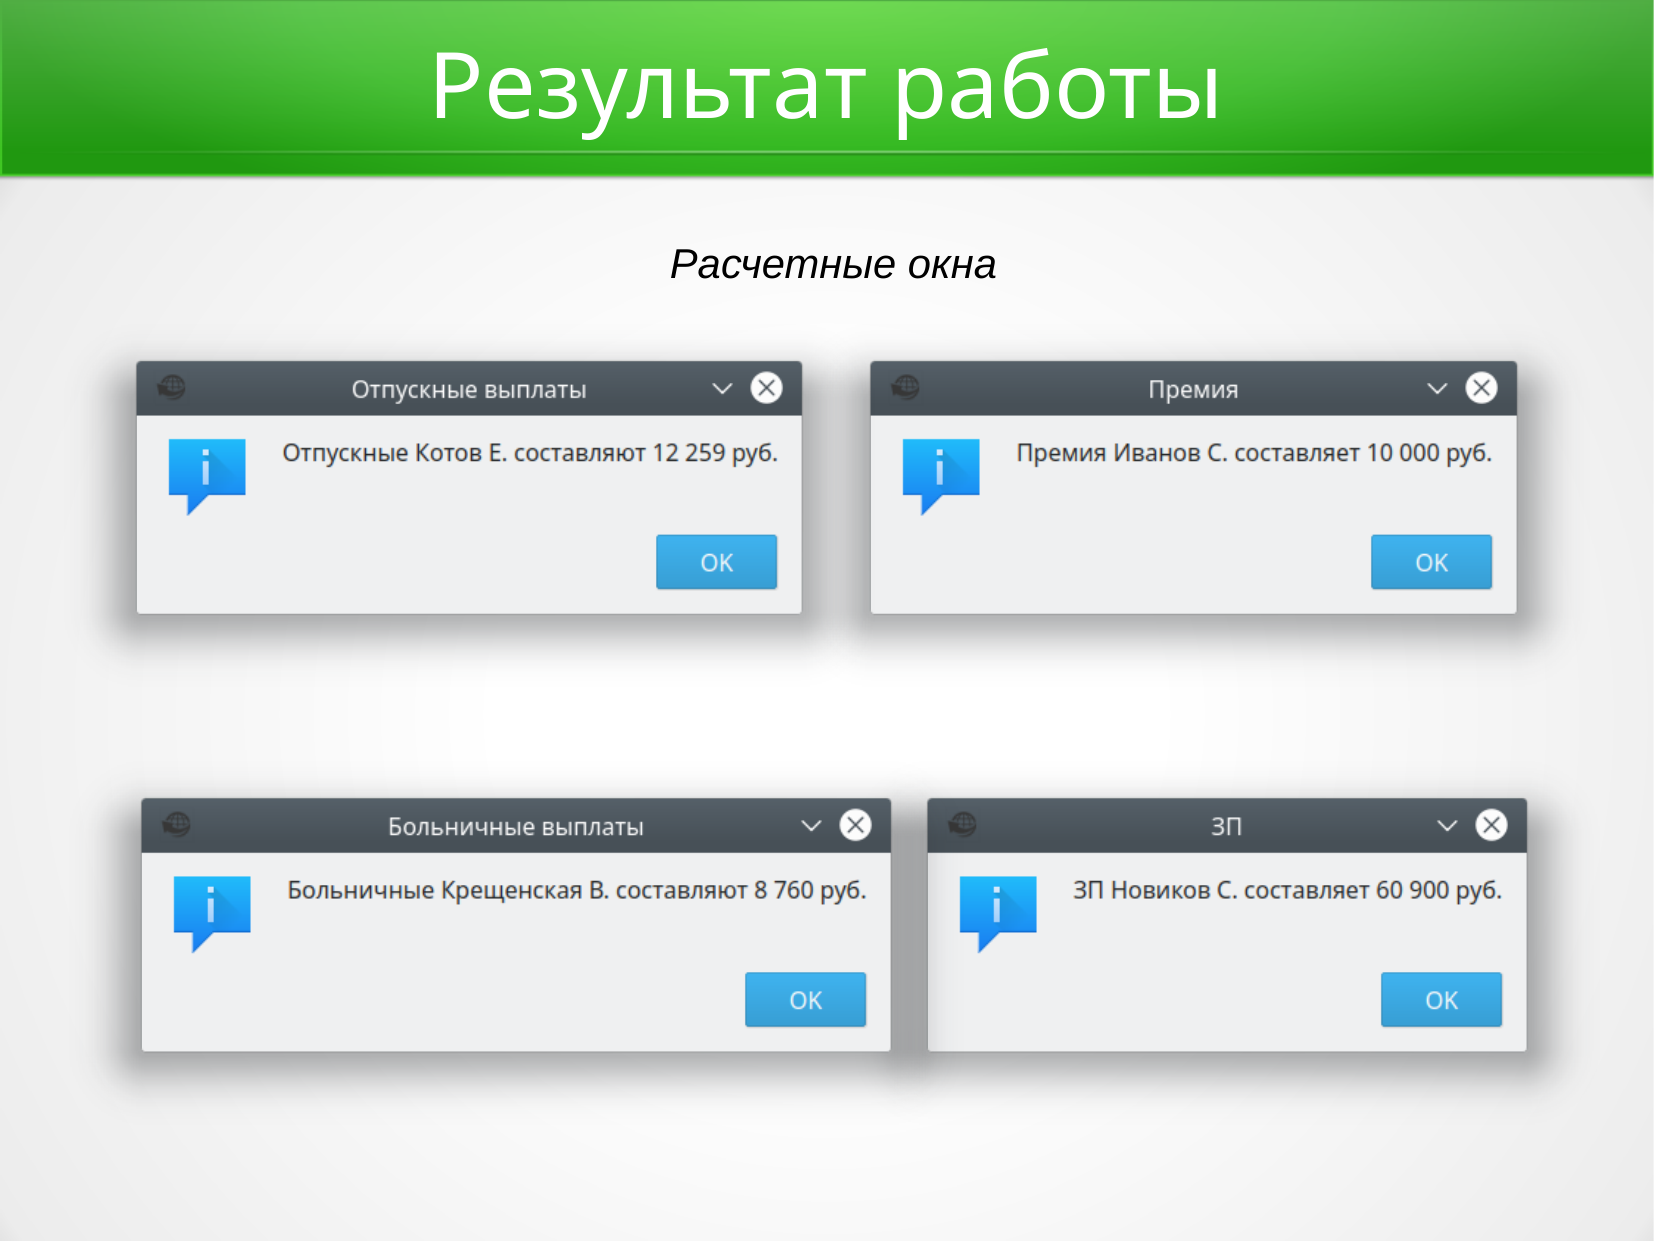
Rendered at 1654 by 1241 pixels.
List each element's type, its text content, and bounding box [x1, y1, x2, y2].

picture [0, 0, 1654, 1241]
title Результат работы [82, 11, 1571, 154]
text_box Расчетные окна [620, 233, 1158, 298]
